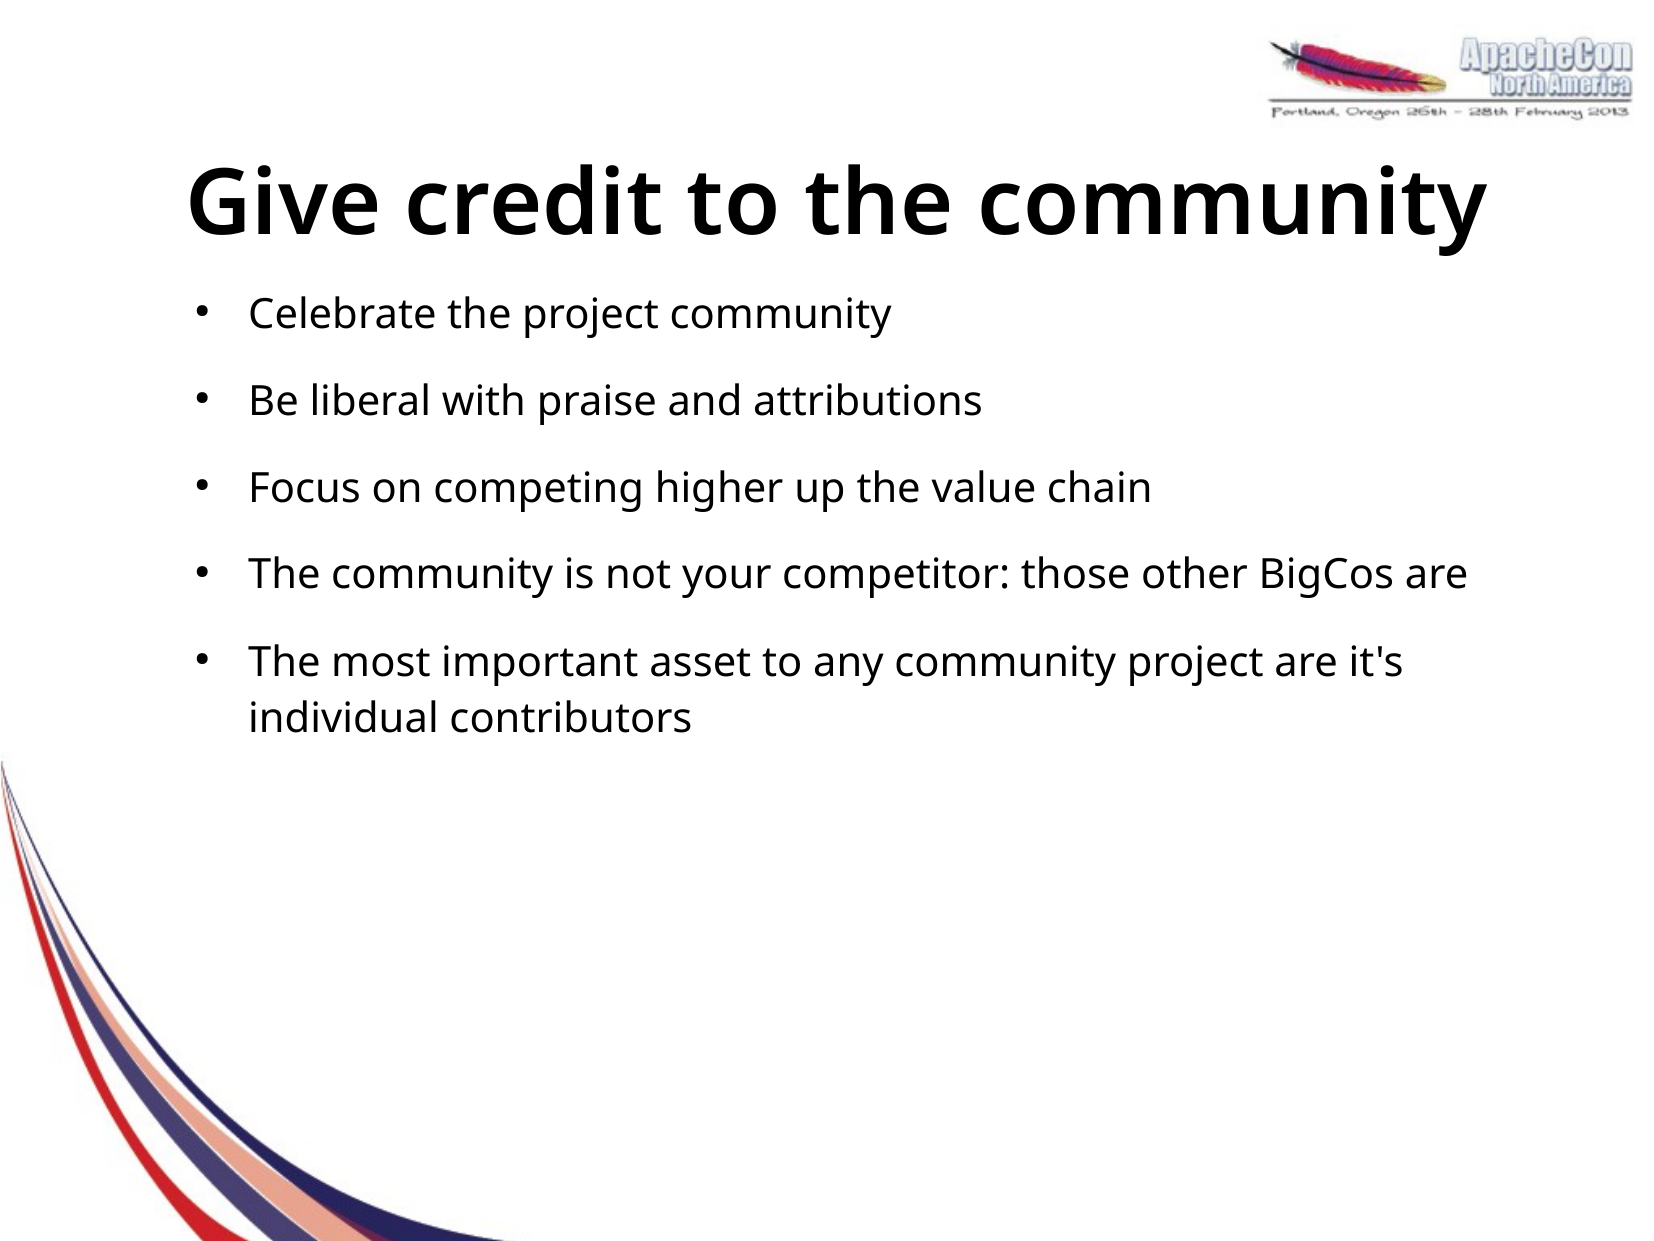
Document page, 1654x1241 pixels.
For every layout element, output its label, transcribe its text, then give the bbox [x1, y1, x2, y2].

list Celebrate the project community Be liberal with praise and attributions Focus on competing higher up the value chain The community is not your competitor: those other BigCos are The most important asset to any community project are it's individual contributors [177, 283, 1536, 1004]
picture [0, 0, 1654, 1241]
title Give credit to the community [177, 134, 1536, 262]
